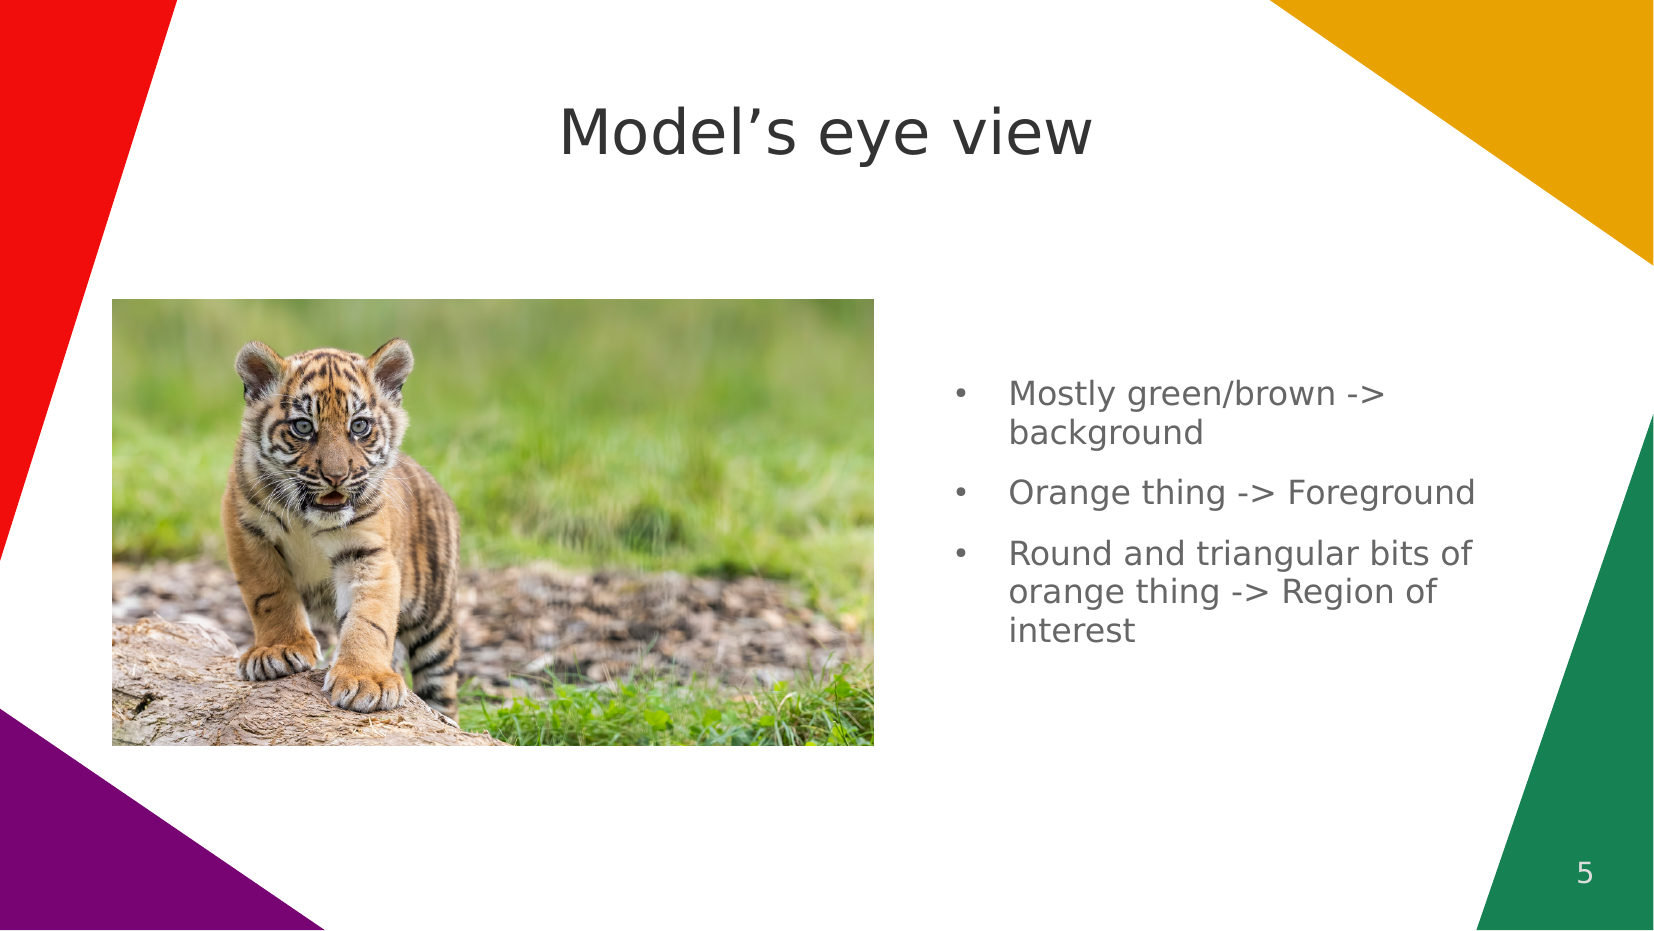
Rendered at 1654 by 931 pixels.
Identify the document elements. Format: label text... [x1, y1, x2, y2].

picture [112, 299, 874, 746]
list Mostly green/brown -> background Orange thing -> Foreground Round and triangular bits of orange thing -> Region of interest [937, 375, 1536, 827]
title Model’s eye view [118, 59, 1536, 207]
